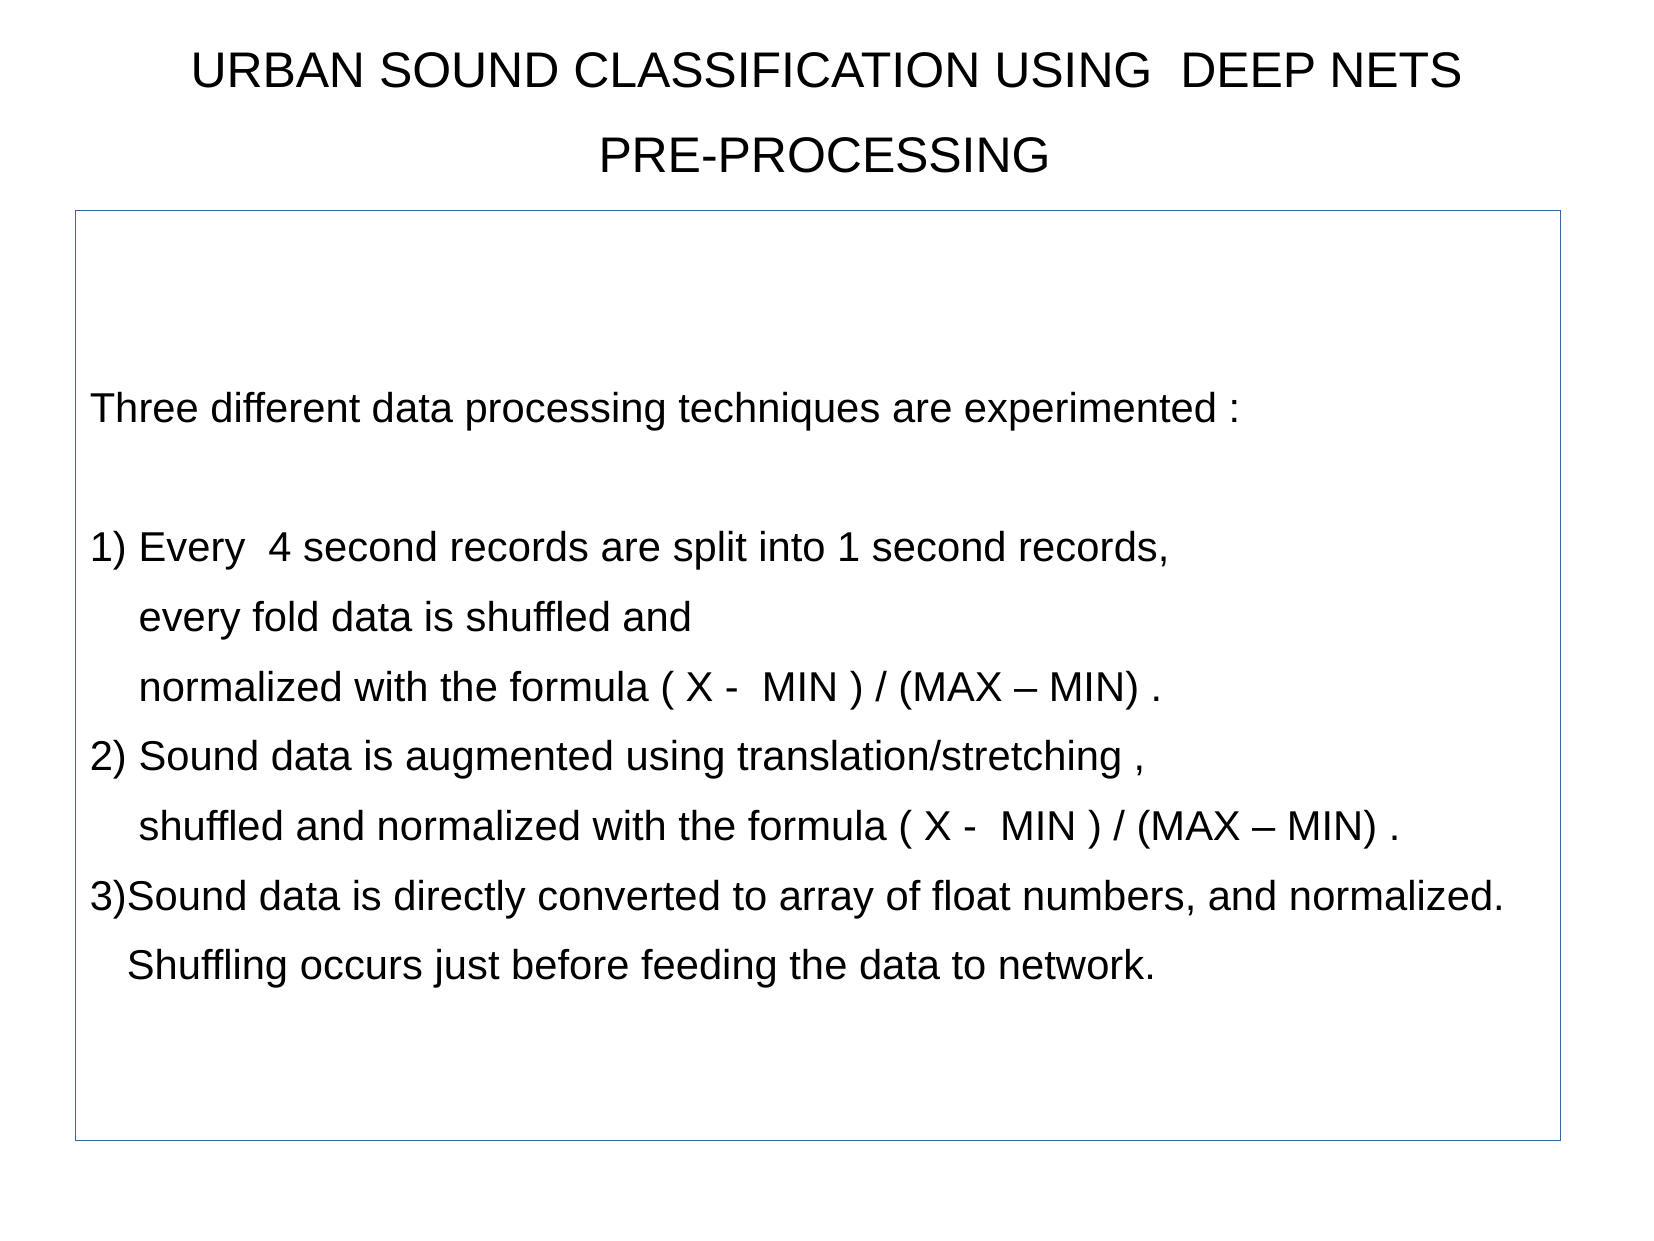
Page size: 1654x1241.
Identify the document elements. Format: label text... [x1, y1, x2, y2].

text_box Three different data processing techniques are experimented : Every 4 second records are split into 1 second records, every fold data is shuffled and normalized with the formula ( X - MIN ) / (MAX – MIN) . Sound data is augmented using translation/stretching , shuffled and normalized with the formula ( X - MIN ) / (MAX – MIN) . Sound data is directly converted to array of float numbers, and normalized. Shuffling occurs just before feeding the data to network. [75, 210, 1561, 1141]
title PRE-PROCESSING [80, 120, 1569, 191]
title URBAN SOUND CLASSIFICATION USING DEEP NETS [82, 34, 1571, 106]
